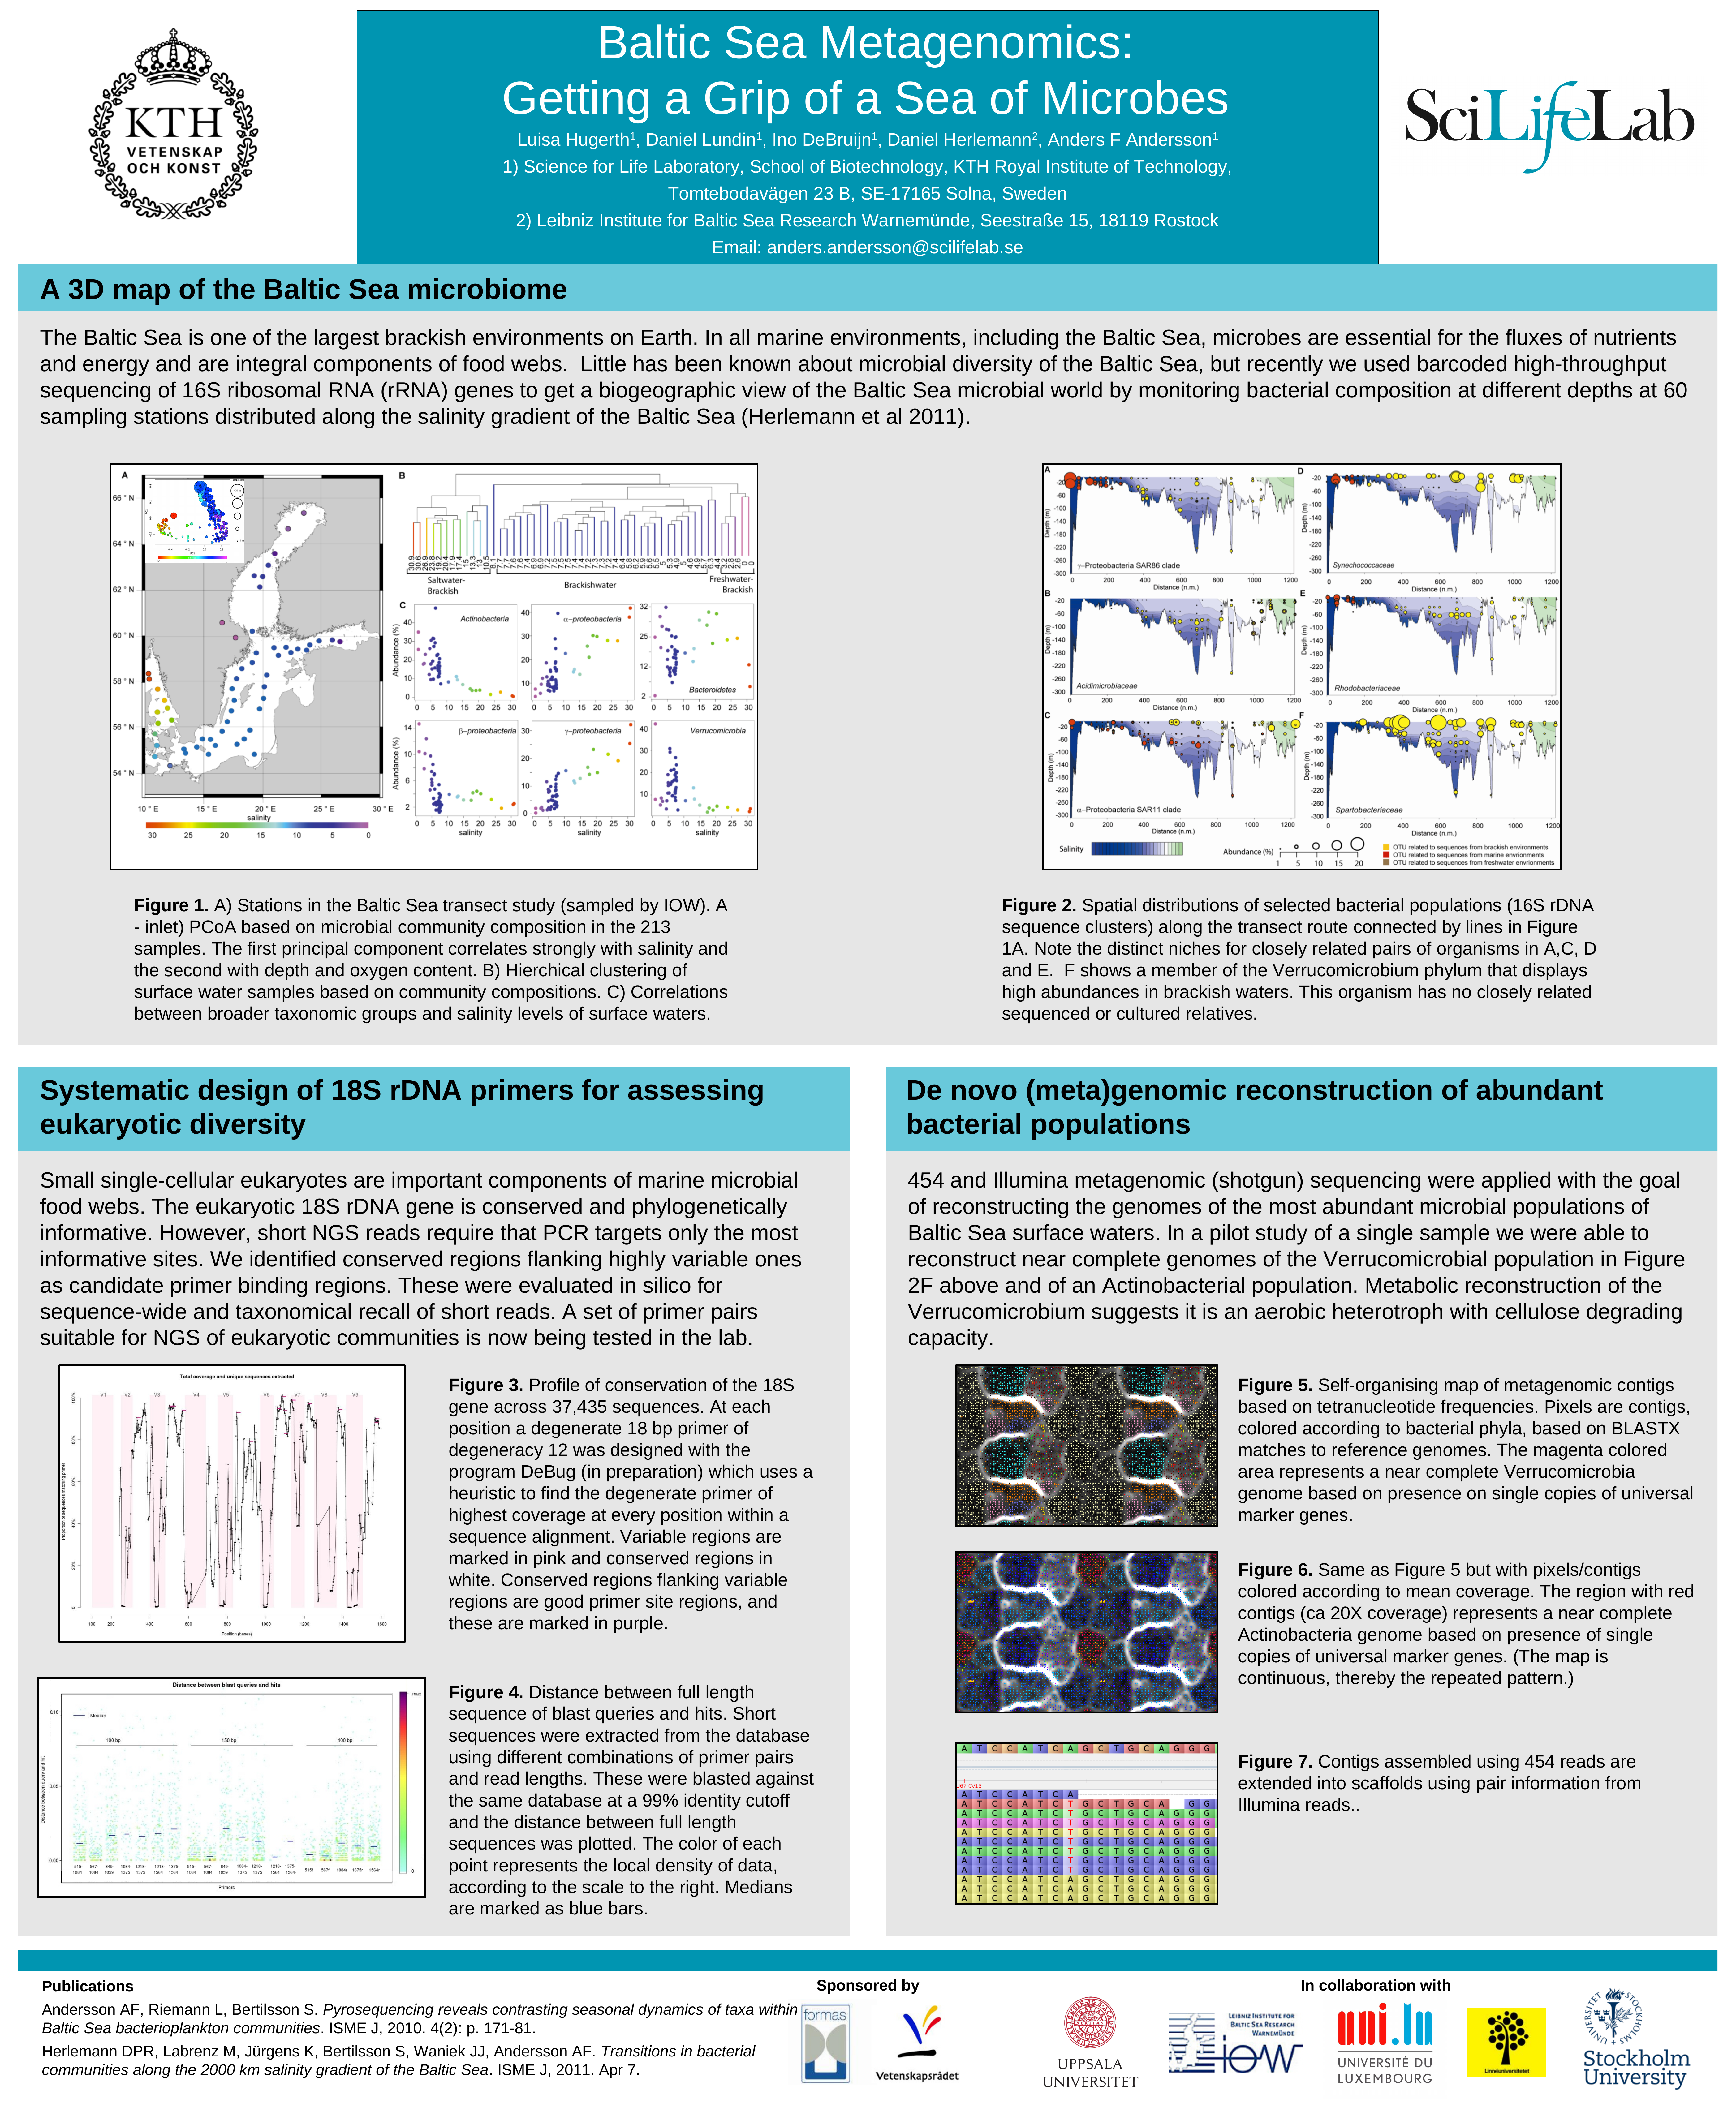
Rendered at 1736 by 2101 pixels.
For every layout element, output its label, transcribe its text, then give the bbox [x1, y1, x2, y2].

text_box Baltic Sea Metagenomics: Getting a Grip of a Sea of Microbes [1161, 92, 1174, 104]
text_box Figure 2. Spatial distributions of selected bacterial populations (16S rDNA sequence clusters) along the transect route connected by lines in Figure 1A. Note the distinct niches for closely related pairs of organisms in A,C, D and E. F shows a member of the Verrucomicrobium phylum that displays high abundances in brackish waters. This organism has no closely related sequenced or cultured relatives. [980, 883, 1624, 1050]
picture [69, 22, 278, 231]
picture [1169, 2013, 1303, 2073]
text_box [810, 104, 823, 111]
picture [1467, 2016, 1546, 2077]
text_box [632, 104, 644, 111]
picture [1584, 1988, 1691, 2090]
text_box Baltic Sea Metagenomics: Getting a Grip of a Sea of Microbes [358, 9, 1374, 104]
text_box [772, 10, 1379, 123]
text_box [357, 10, 644, 123]
text_box [996, 104, 1009, 111]
text_box [957, 104, 968, 111]
text_box The Baltic Sea is one of the largest brackish environments on Earth. In all marine environments, including the Baltic Sea, microbes are essential for the fluxes of nutrients and energy and are integral components of food webs. Little has been known about microbial diversity of the Baltic Sea, but recently we used barcoded high-throughput sequencing of 16S ribosomal RNA (rRNA) genes to get a biogeographic view of the Baltic Sea microbial world by monitoring bacterial composition at different depths at 60 sampling stations distributed along the salinity gradient of the Baltic Sea (Herlemann et al 2011). [18, 319, 1718, 433]
picture [60, 1366, 404, 1641]
text_box Systematic design of 18S rDNA primers for assessing eukaryotic diversity [18, 1067, 852, 1161]
text_box Luisa Hugerth1, Daniel Lundin1, Ino DeBruijn1, Daniel Herlemann2, Anders F Andersson1 1) Science for Life Laboratory, School of Biotechnology, KTH Royal Institute of Technology, Tomtebodavägen 23 B, SE-17165 Solna, Sweden 2) Leibniz Institute for Baltic Sea Research Warnemünde, Seestraße 15, 18119 Rostock Email: anders.andersson@scilifelab.se [357, 123, 1379, 264]
text_box De novo (meta)genomic reconstruction of abundant bacterial populations [884, 1067, 1732, 1144]
text_box [18, 433, 1718, 1045]
text_box Figure 6. Same as Figure 5 but with pixels/contigs colored according to mean coverage. The region with red contigs (ca 20X coverage) represents a near complete Actinobacteria genome based on presence of single copies of universal marker genes. (The map is continuous, thereby the repeated pattern.) [1217, 1547, 1718, 1739]
text_box [861, 104, 873, 111]
text_box Baltic Sea Metagenomics: Getting a Grip of a Sea of Microbes [995, 92, 1009, 104]
text_box Baltic Sea Metagenomics: Getting a Grip of a Sea of Microbes [1048, 86, 1055, 104]
text_box Figure 3. Profile of conservation of the 18S gene across 37,435 sequences. At each position a degenerate 18 bp primer of degeneracy 12 was designed with the program DeBug (in preparation) which uses a heuristic to find the degenerate primer of highest coverage at every position within a sequence alignment. Variable regions are marked in pink and conserved regions in white. Conserved regions flanking variable regions are good primer site regions, and these are marked in purple. [427, 1363, 837, 1648]
text_box Figure 4. Distance between full length sequence of blast queries and hits. Short sequences were extracted from the database using different combinations of primer pairs and read lengths. These were blasted against the same database at a 99% identity cutoff and the distance between full length sequences was plotted. The color of each point represents the local density of data, according to the scale to the right. Medians are marked as blue bars. [427, 1669, 841, 1929]
text_box A 3D map of the Baltic Sea microbiome [18, 266, 1645, 309]
text_box Publications Andersson AF, Riemann L, Bertilsson S. Pyrosequencing reveals contrasting seasonal dynamics of taxa within Baltic Sea bacterioplankton communities. ISME J, 2010. 4(2): p. 171-81. Herlemann DPR, Labrenz M, Jürgens K, Bertilsson S, Waniek JJ, Andersson AF. Transitions in bacterial communities along the 2000 km salinity gradient of the Baltic Sea. ISME J, 2011. Apr 7. [20, 1972, 859, 2089]
text_box [711, 104, 732, 111]
text_box [18, 264, 1718, 319]
text_box Baltic Sea Metagenomics: Getting a Grip of a Sea of Microbes [607, 92, 618, 104]
text_box Figure 1. A) Stations in the Baltic Sea transect study (sampled by IOW). A - inlet) PCoA based on microbial community composition in the 213 samples. The first principal component correlates strongly with salinity and the second with depth and oxygen content. B) Hierchical clustering of surface water samples based on community compositions. C) Correlations between broader taxonomic groups and salinity levels of surface waters. [112, 883, 756, 1142]
picture [1043, 465, 1560, 869]
text_box Baltic Sea Metagenomics: Getting a Grip of a Sea of Microbes [772, 92, 784, 104]
picture [957, 1552, 1217, 1712]
text_box [1059, 104, 1062, 109]
text_box [886, 1144, 1718, 1161]
text_box [18, 1354, 850, 1936]
text_box Figure 7. Contigs assembled using 454 reads are extended into scaffolds using pair information from Illumina reads.. [1217, 1739, 1718, 1977]
text_box 454 and Illumina metagenomic (shotgun) sequencing were applied with the goal of reconstructing the genomes of the most abundant microbial populations of Baltic Sea surface waters. In a pilot study of a single sample we were able to reconstruct near complete genomes of the Verrucomicrobial population in Figure 2F above and of an Actinobacterial population. Metabolic reconstruction of the Verrucomicrobium suggests it is an aerobic heterotroph with cellulose degrading capacity. [886, 1161, 1720, 1354]
text_box Sponsored by [795, 1953, 945, 2039]
picture [1391, 76, 1708, 176]
picture [111, 465, 757, 869]
text_box [18, 1950, 1217, 1971]
picture [957, 1744, 1217, 1903]
picture [957, 1366, 1217, 1525]
text_box Baltic Sea Metagenomics: Getting a Grip of a Sea of Microbes [810, 92, 823, 104]
text_box [510, 104, 531, 111]
text_box [642, 104, 768, 123]
text_box [670, 104, 682, 111]
text_box Small single-cellular eukaryotes are important components of marine microbial food webs. The eukaryotic 18S rDNA gene is conserved and phylogenetically informative. However, short NGS reads require that PCR targets only the most informative sites. We identified conserved regions flanking highly variable ones as candidate primer binding regions. These were evaluated in silico for sequence-wide and taxonomical recall of short reads. A set of primer pairs suitable for NGS of eukaryotic communities is now being tested in the lab. [18, 1161, 852, 1354]
text_box In collaboration with [1279, 1953, 1571, 2016]
picture [1323, 2016, 1447, 2099]
text_box [886, 1354, 1718, 1936]
text_box Figure 5. Self-organising map of metagenomic contigs based on tetranucleotide frequencies. Pixels are contigs, colored according to bacterial phyla, based on BLASTX matches to reference genomes. The magenta colored area represents a near complete Verrucomicrobia genome based on presence on single copies of universal marker genes. [1217, 1363, 1718, 1547]
picture [1040, 1993, 1142, 2091]
text_box [772, 104, 784, 111]
picture [859, 2005, 964, 2085]
picture [39, 1679, 425, 1896]
text_box Baltic Sea Metagenomics: Getting a Grip of a Sea of Microbes [632, 92, 644, 104]
text_box [1161, 104, 1174, 111]
text_box Baltic Sea Metagenomics: Getting a Grip of a Sea of Microbes [1135, 92, 1148, 104]
text_box [1135, 104, 1148, 111]
